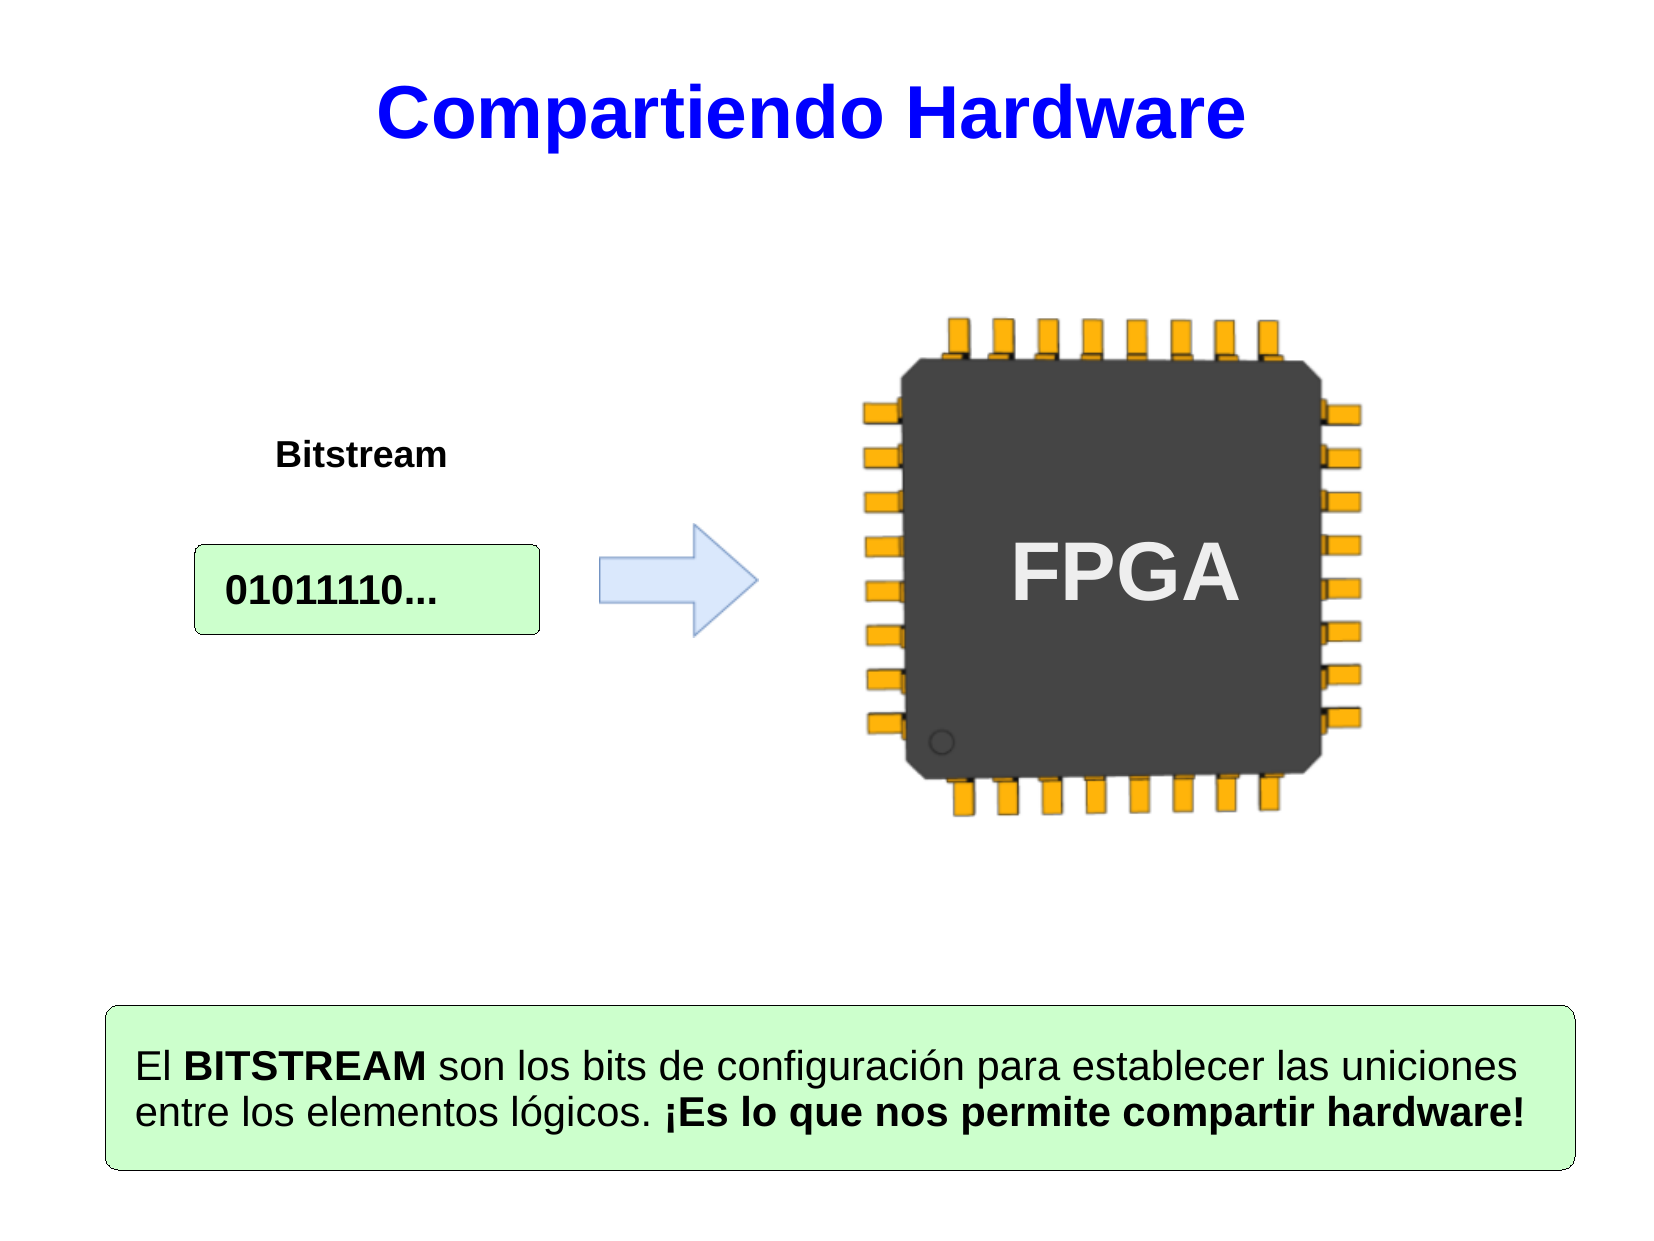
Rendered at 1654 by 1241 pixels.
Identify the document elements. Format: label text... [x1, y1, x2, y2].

text_box El BITSTREAM son los bits de configuración para establecer las uniciones entre los elementos lógicos. ¡Es lo que nos permite compartir hardware! [120, 1035, 1591, 1156]
text_box [105, 1005, 1576, 1171]
picture [599, 523, 759, 638]
text_box Compartiendo Hardware [64, 60, 1561, 166]
text_box FPGA [959, 517, 1260, 638]
text_box 01011110... [210, 559, 525, 668]
text_box Bitstream [225, 426, 496, 526]
picture [839, 292, 1382, 826]
text_box [194, 544, 540, 635]
